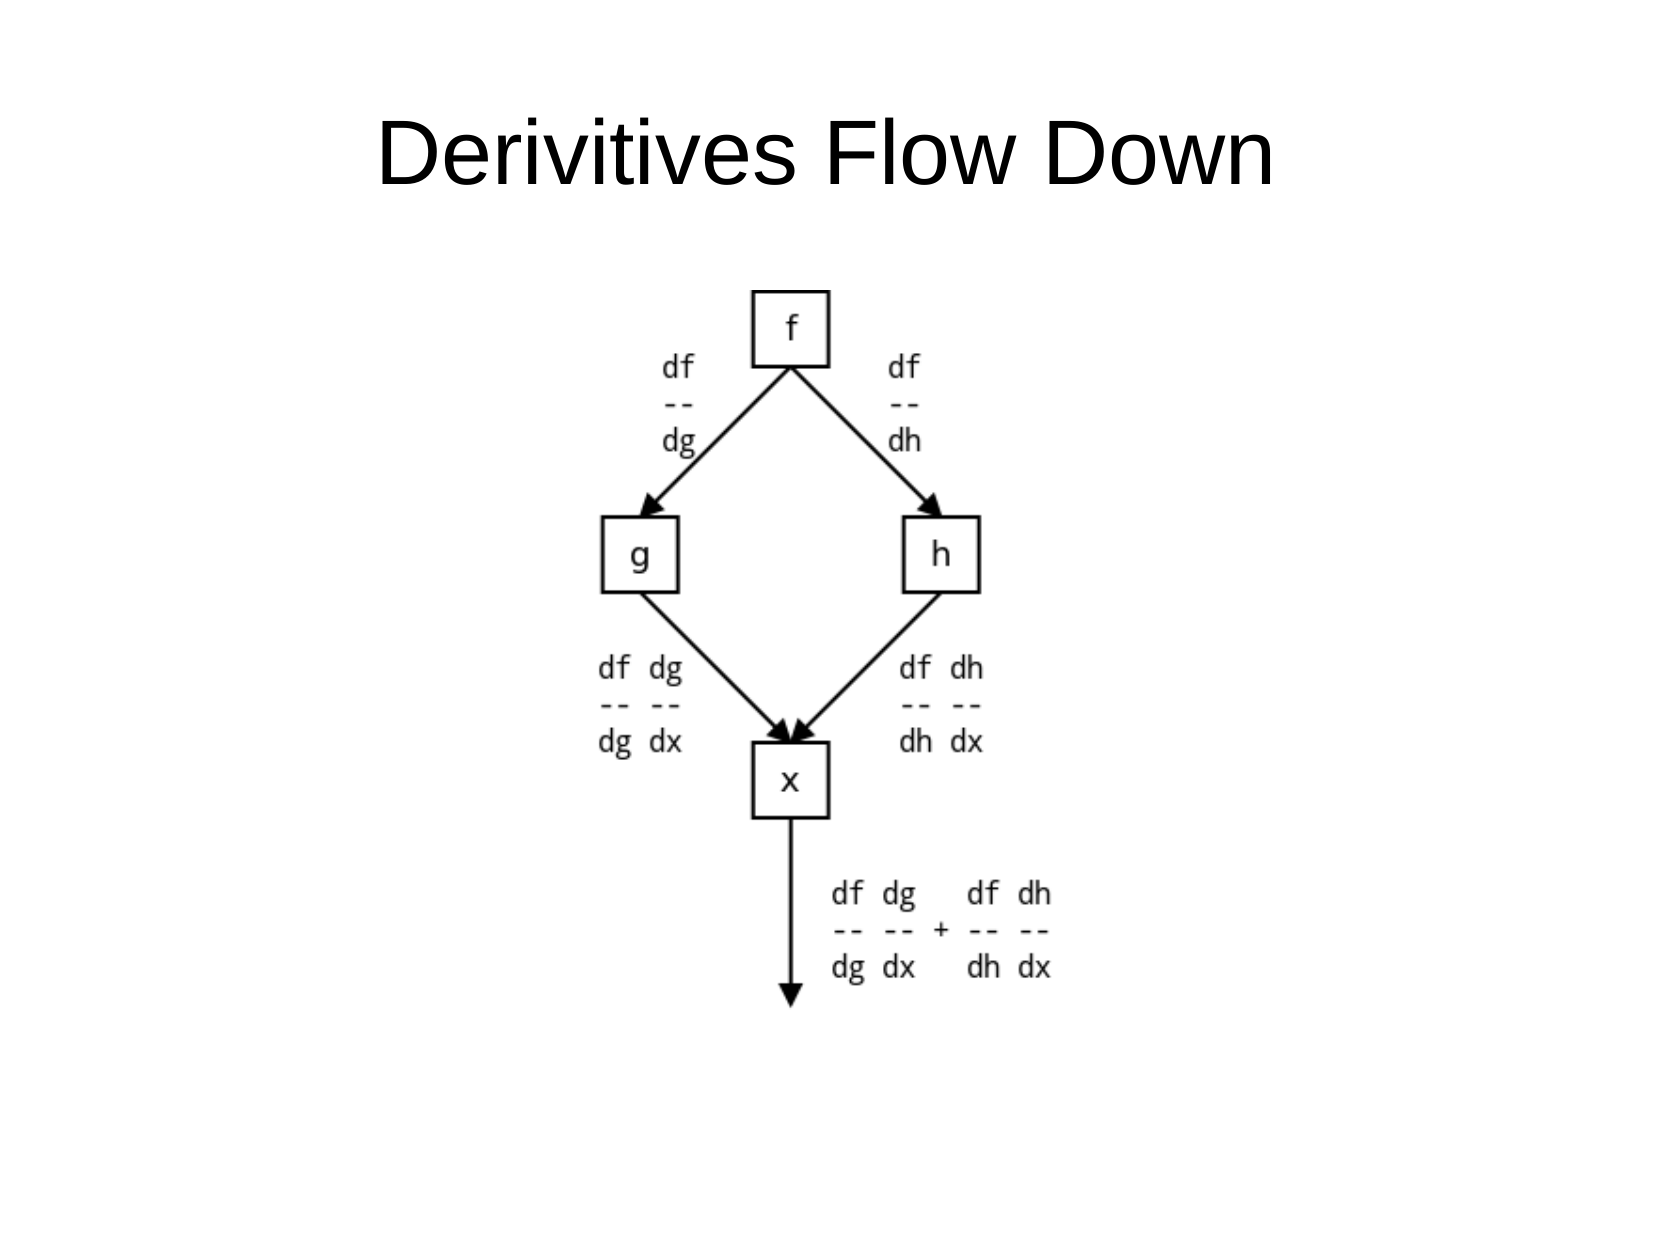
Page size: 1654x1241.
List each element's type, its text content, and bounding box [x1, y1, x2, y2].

picture [596, 290, 1057, 1010]
title Derivitives Flow Down [82, 49, 1571, 257]
